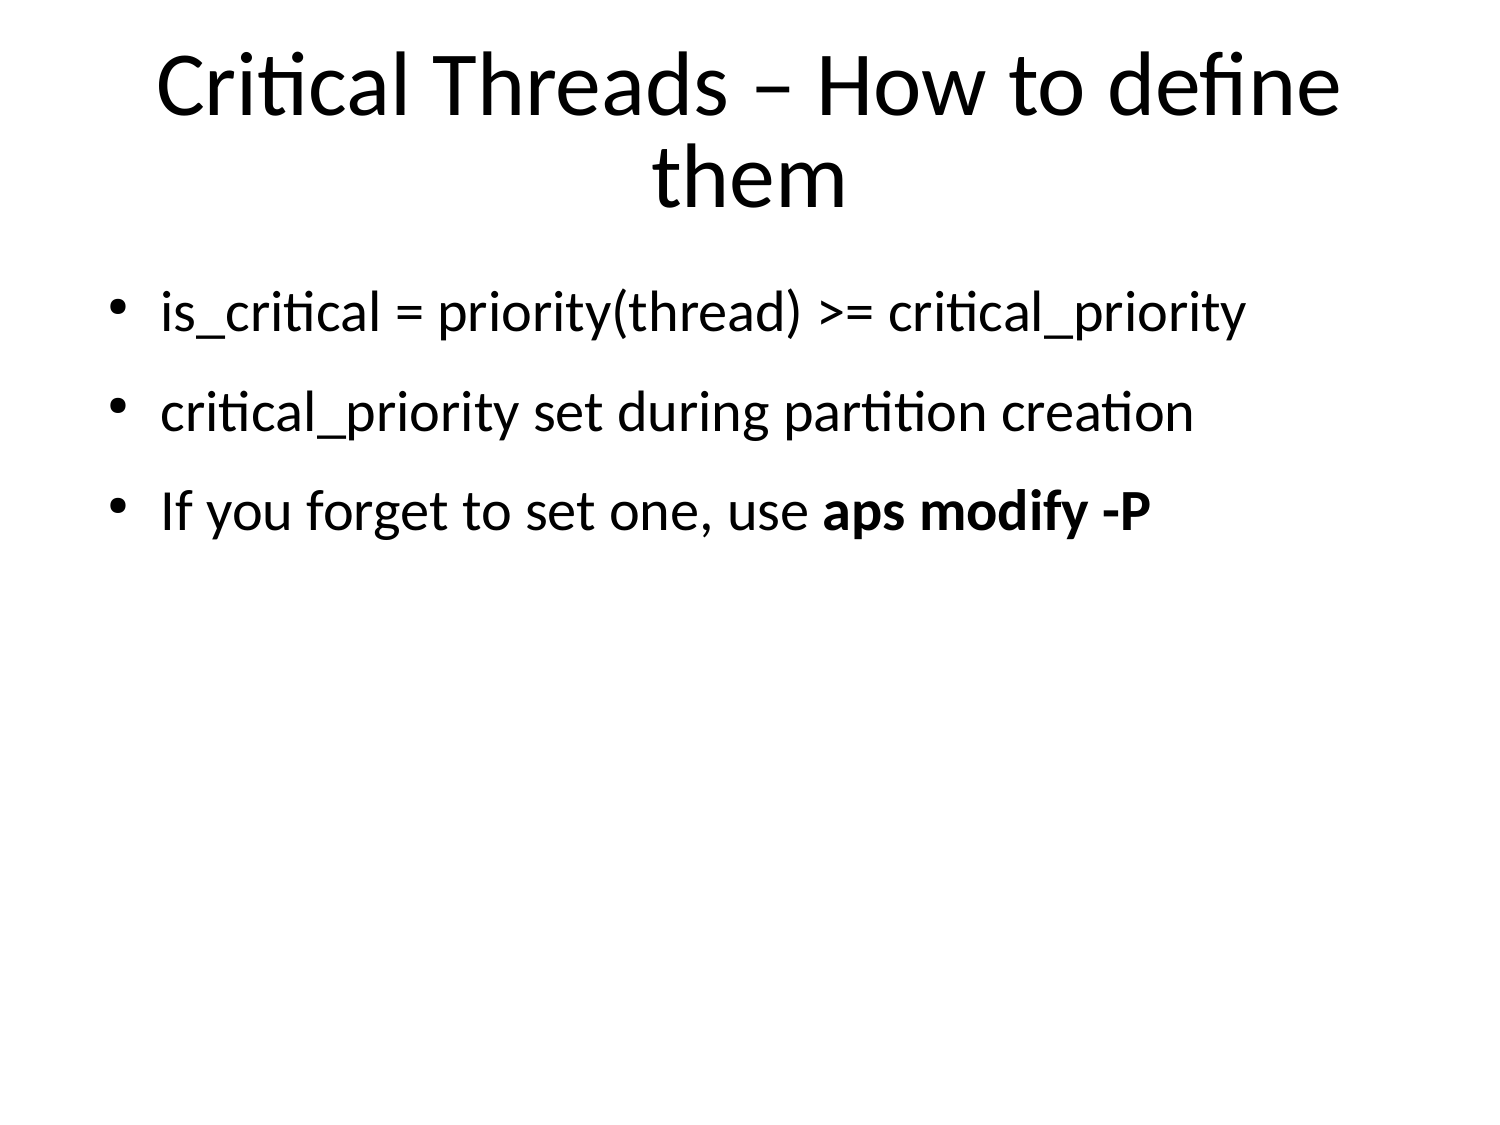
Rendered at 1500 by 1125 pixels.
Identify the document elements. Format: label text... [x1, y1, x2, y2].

list is_critical = priority(thread) >= critical_priority critical_priority set during partition creation If you forget to set one, use aps modify -P [75, 265, 1426, 1009]
title Critical Threads – How to define them [75, 45, 1425, 233]
